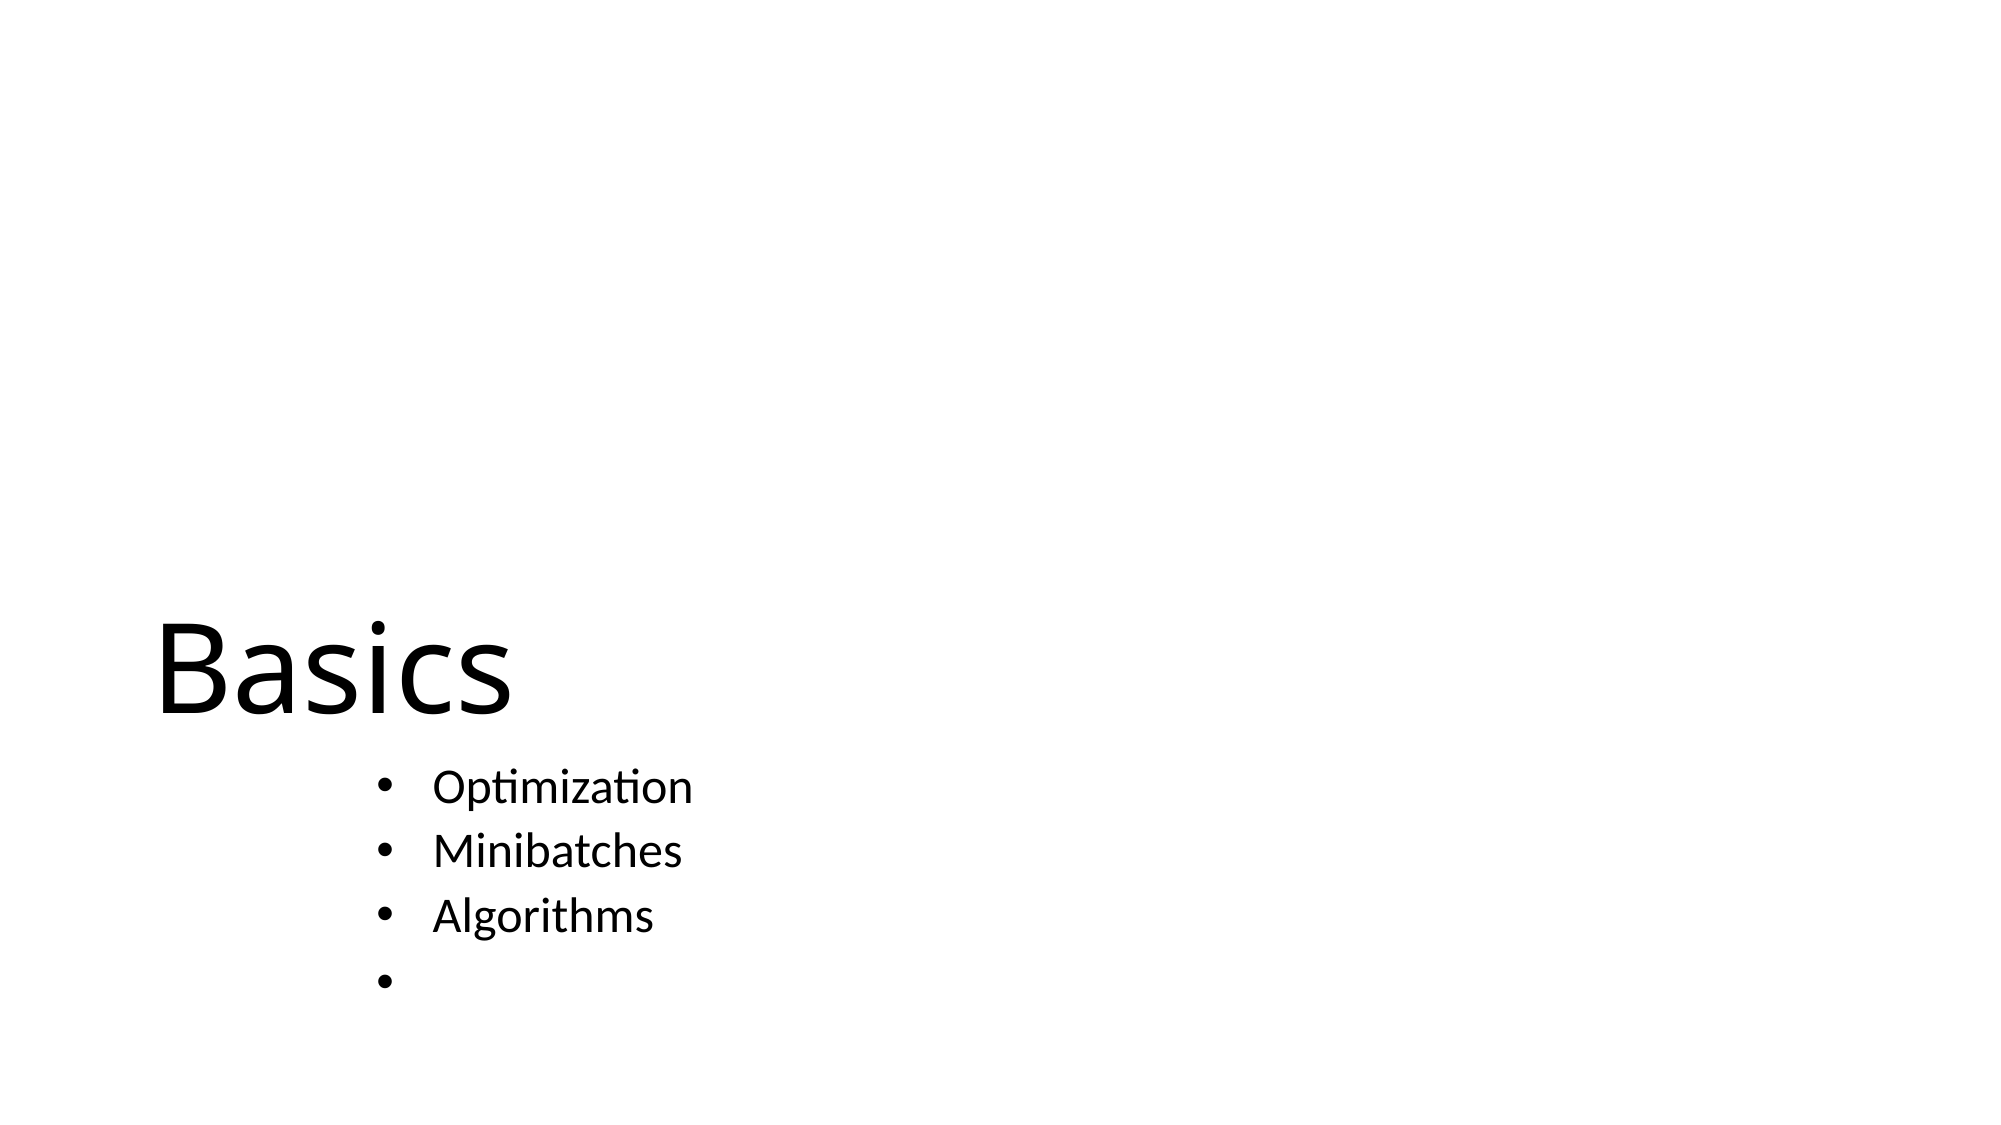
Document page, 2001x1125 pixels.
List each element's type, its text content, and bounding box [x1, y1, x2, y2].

list Optimization Minibatches Algorithms [136, 752, 1862, 999]
title Basics [136, 280, 1862, 749]
